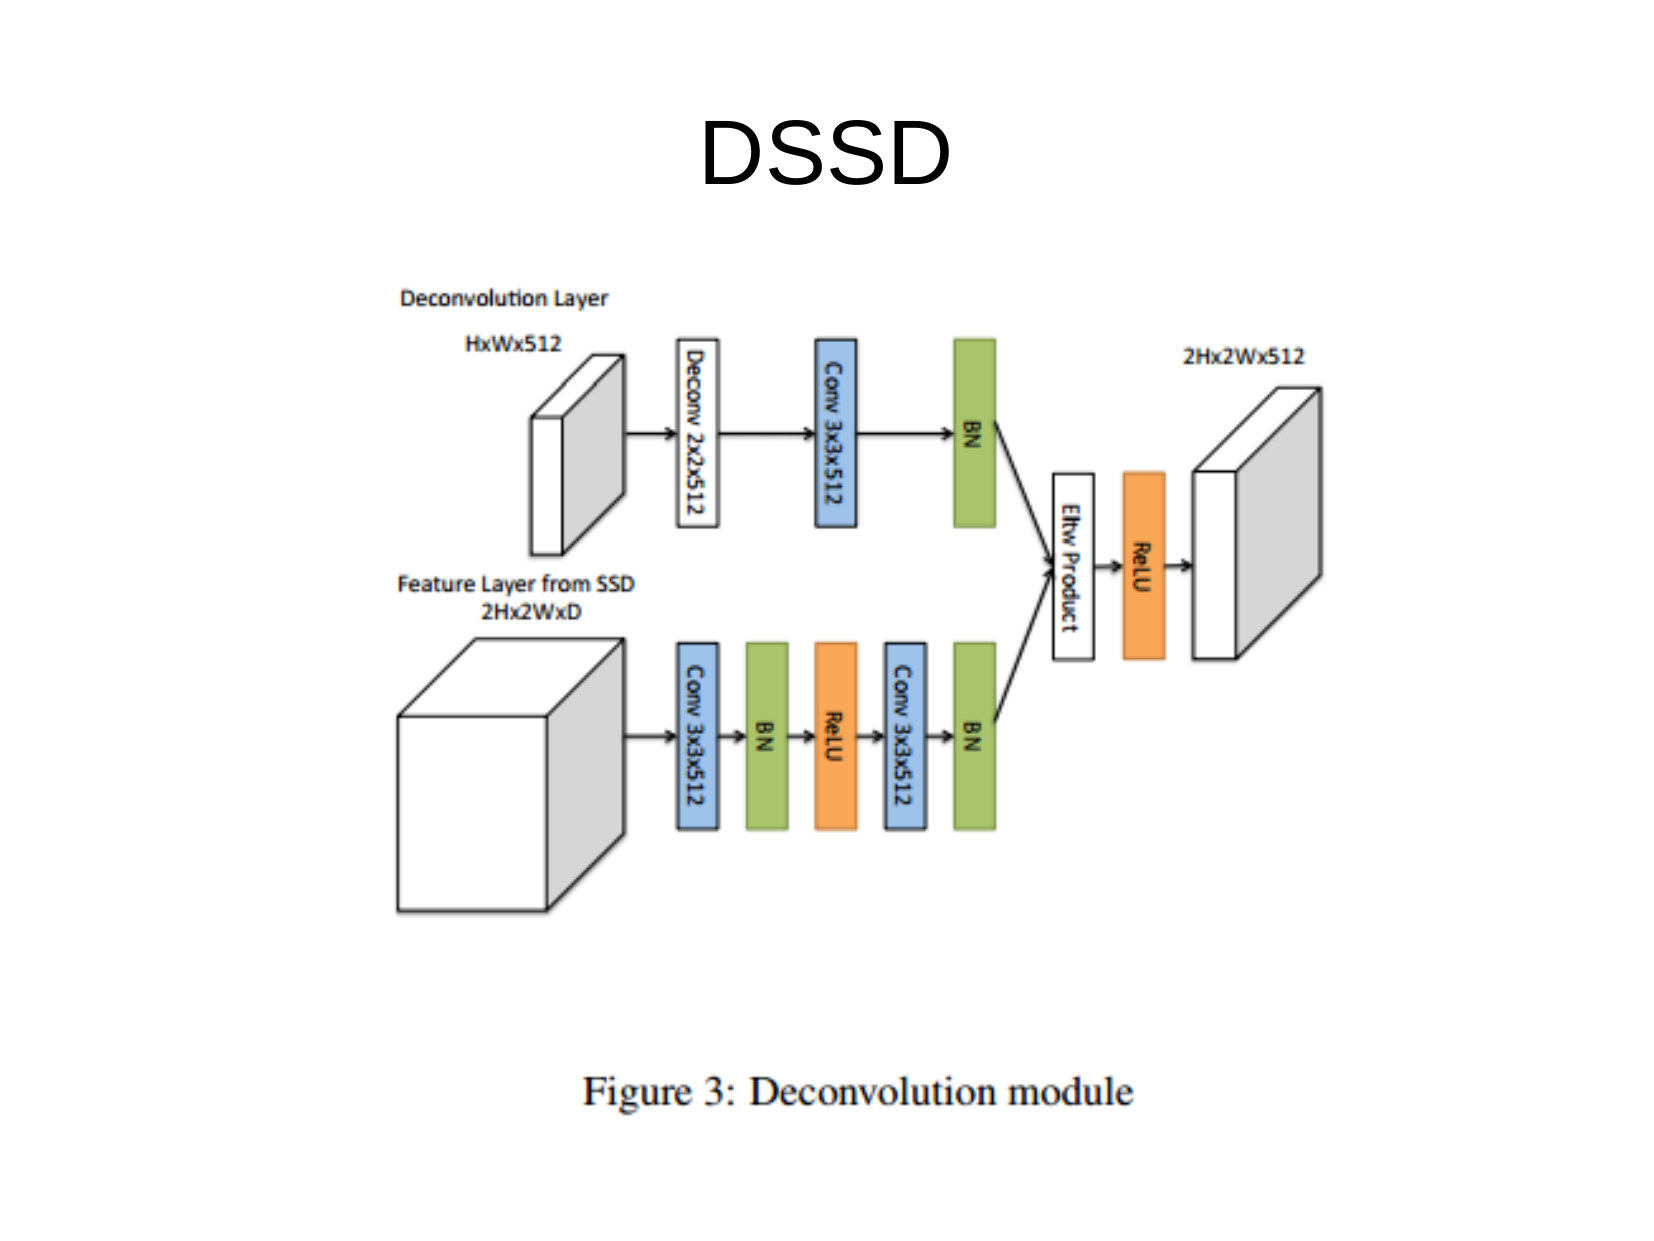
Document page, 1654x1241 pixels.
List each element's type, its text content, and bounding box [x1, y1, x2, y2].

title DSSD [82, 49, 1571, 257]
picture [291, 246, 1349, 1136]
